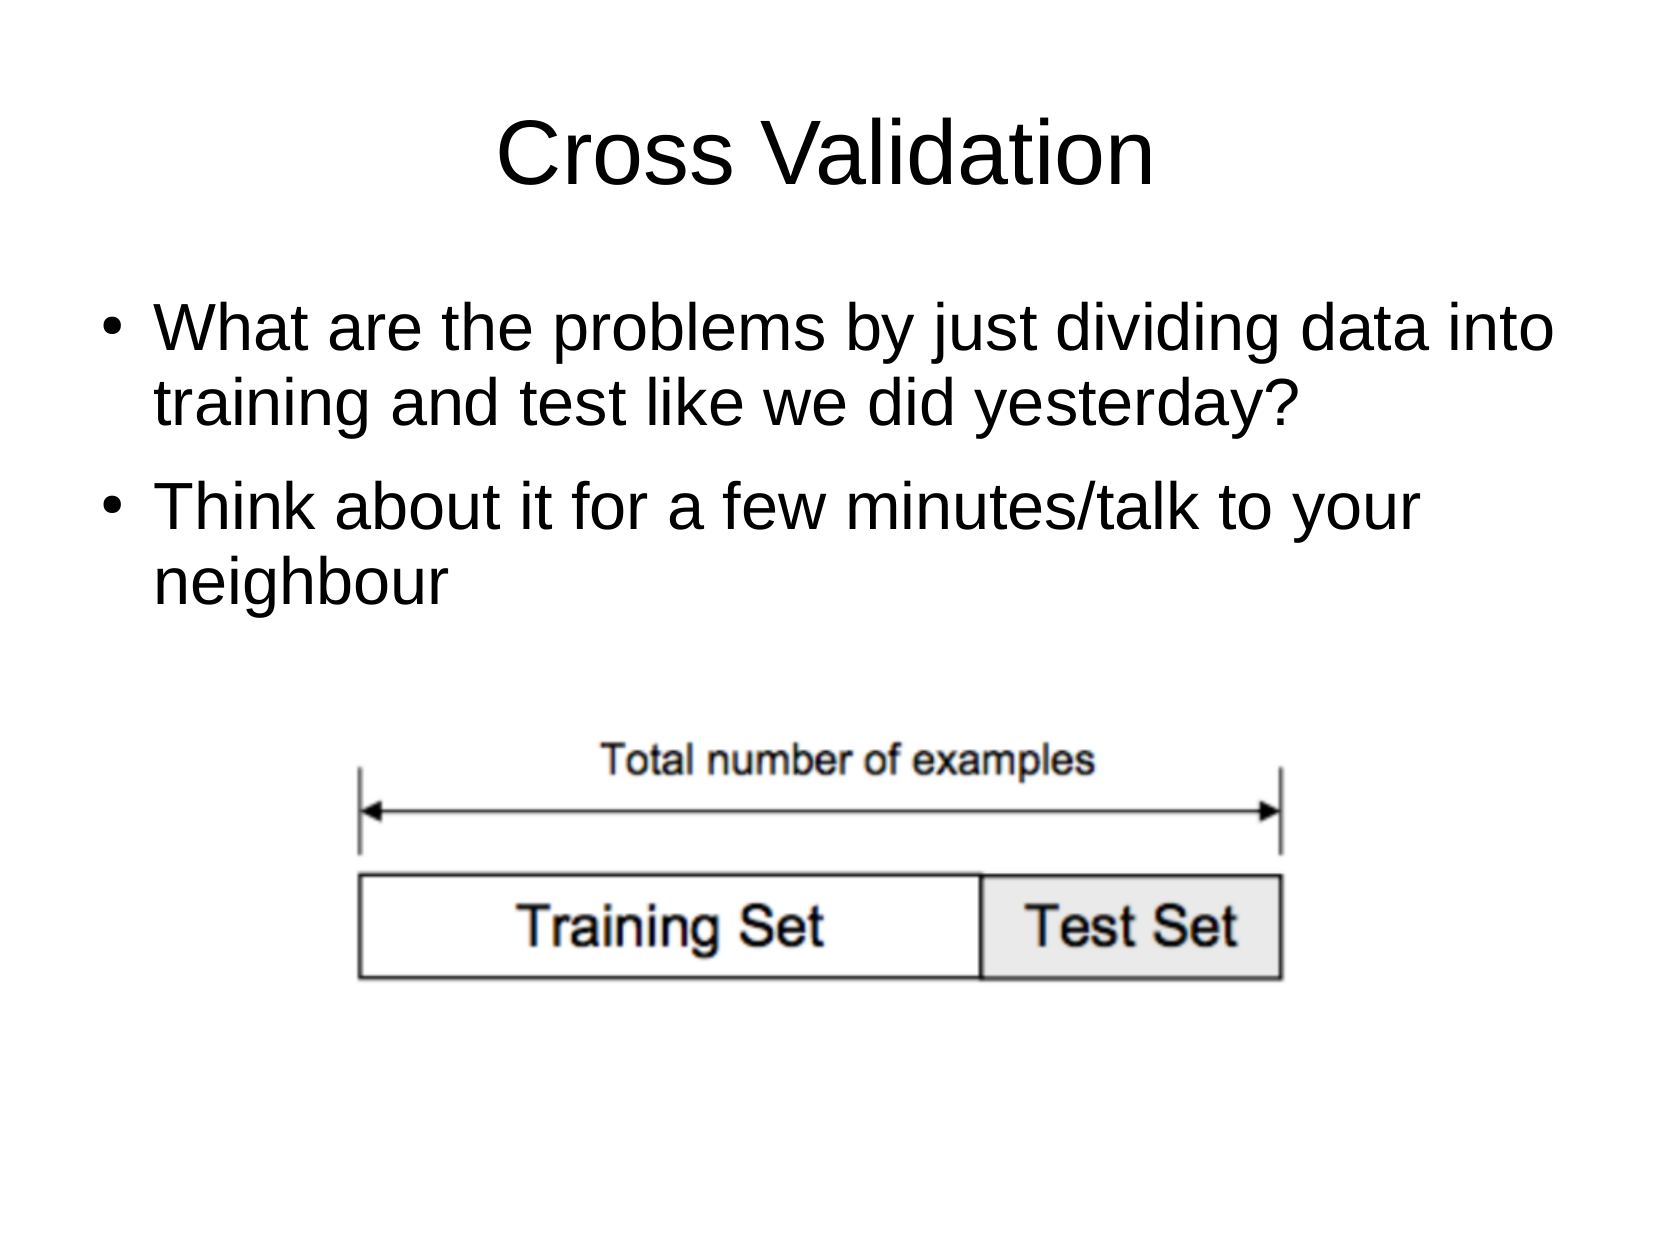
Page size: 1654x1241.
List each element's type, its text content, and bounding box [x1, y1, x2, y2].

title Cross Validation [82, 49, 1571, 257]
list What are the problems by just dividing data into training and test like we did yesterday? Think about it for a few minutes/talk to your neighbour [82, 290, 1571, 1010]
picture [330, 704, 1321, 1013]
